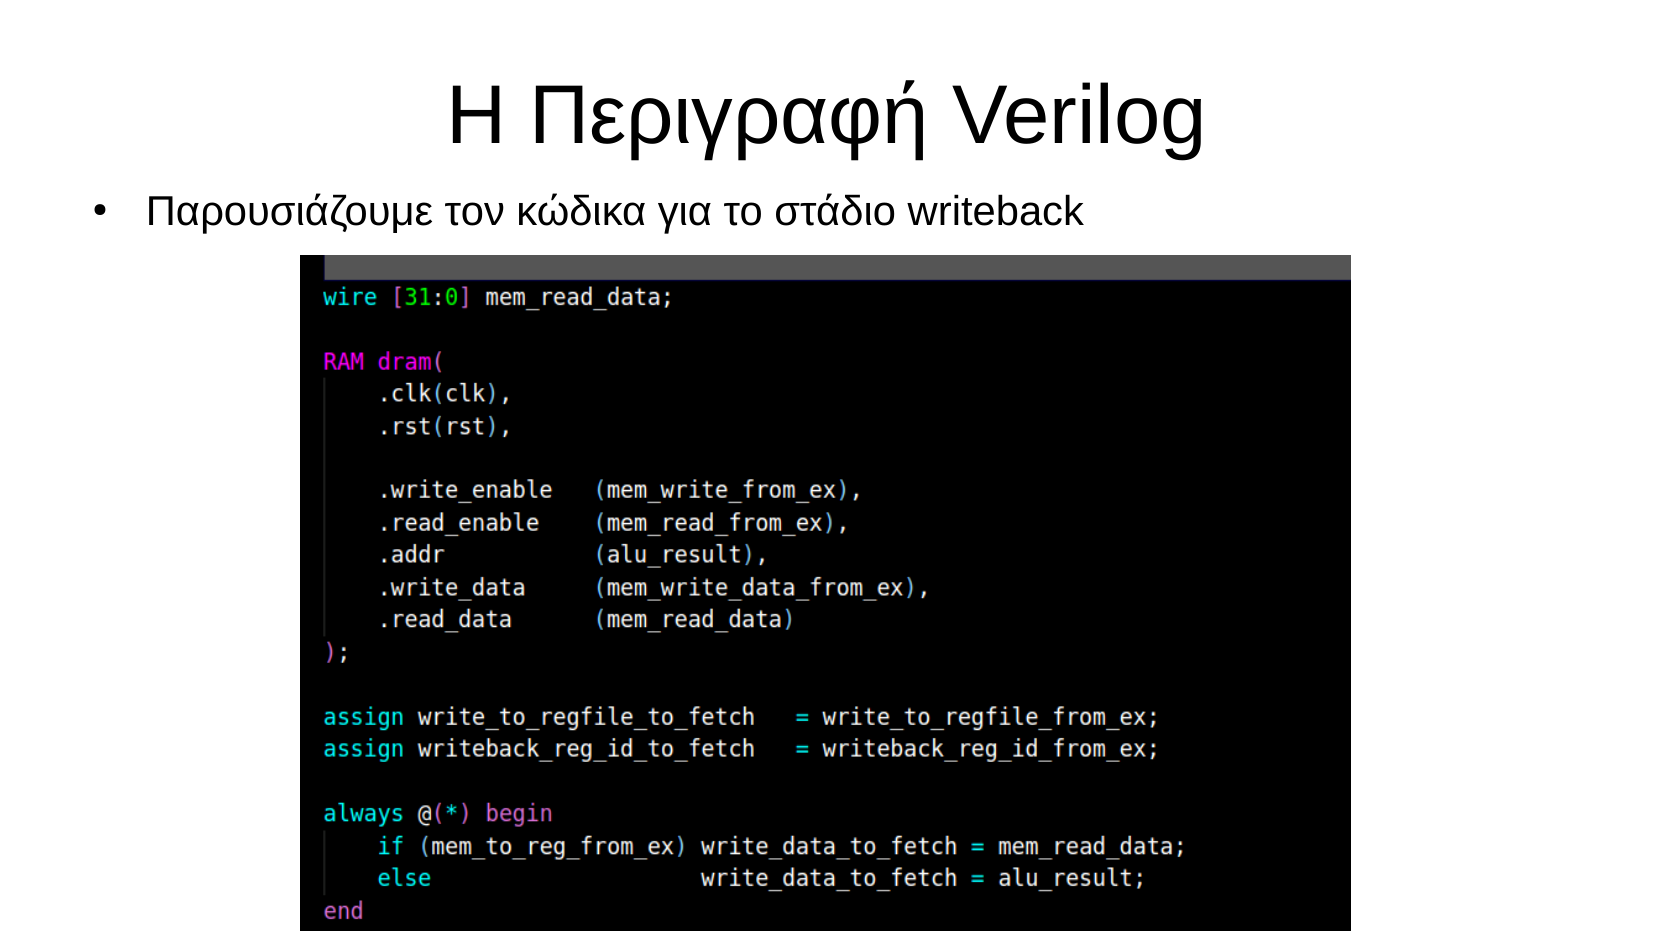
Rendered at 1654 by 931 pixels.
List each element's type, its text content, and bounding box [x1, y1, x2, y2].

title Η Περιγραφή Verilog [82, 37, 1571, 187]
picture [300, 255, 1351, 931]
list Παρουσιάζουμε τον κώδικα για το στάδιο writeback [75, 187, 1571, 901]
